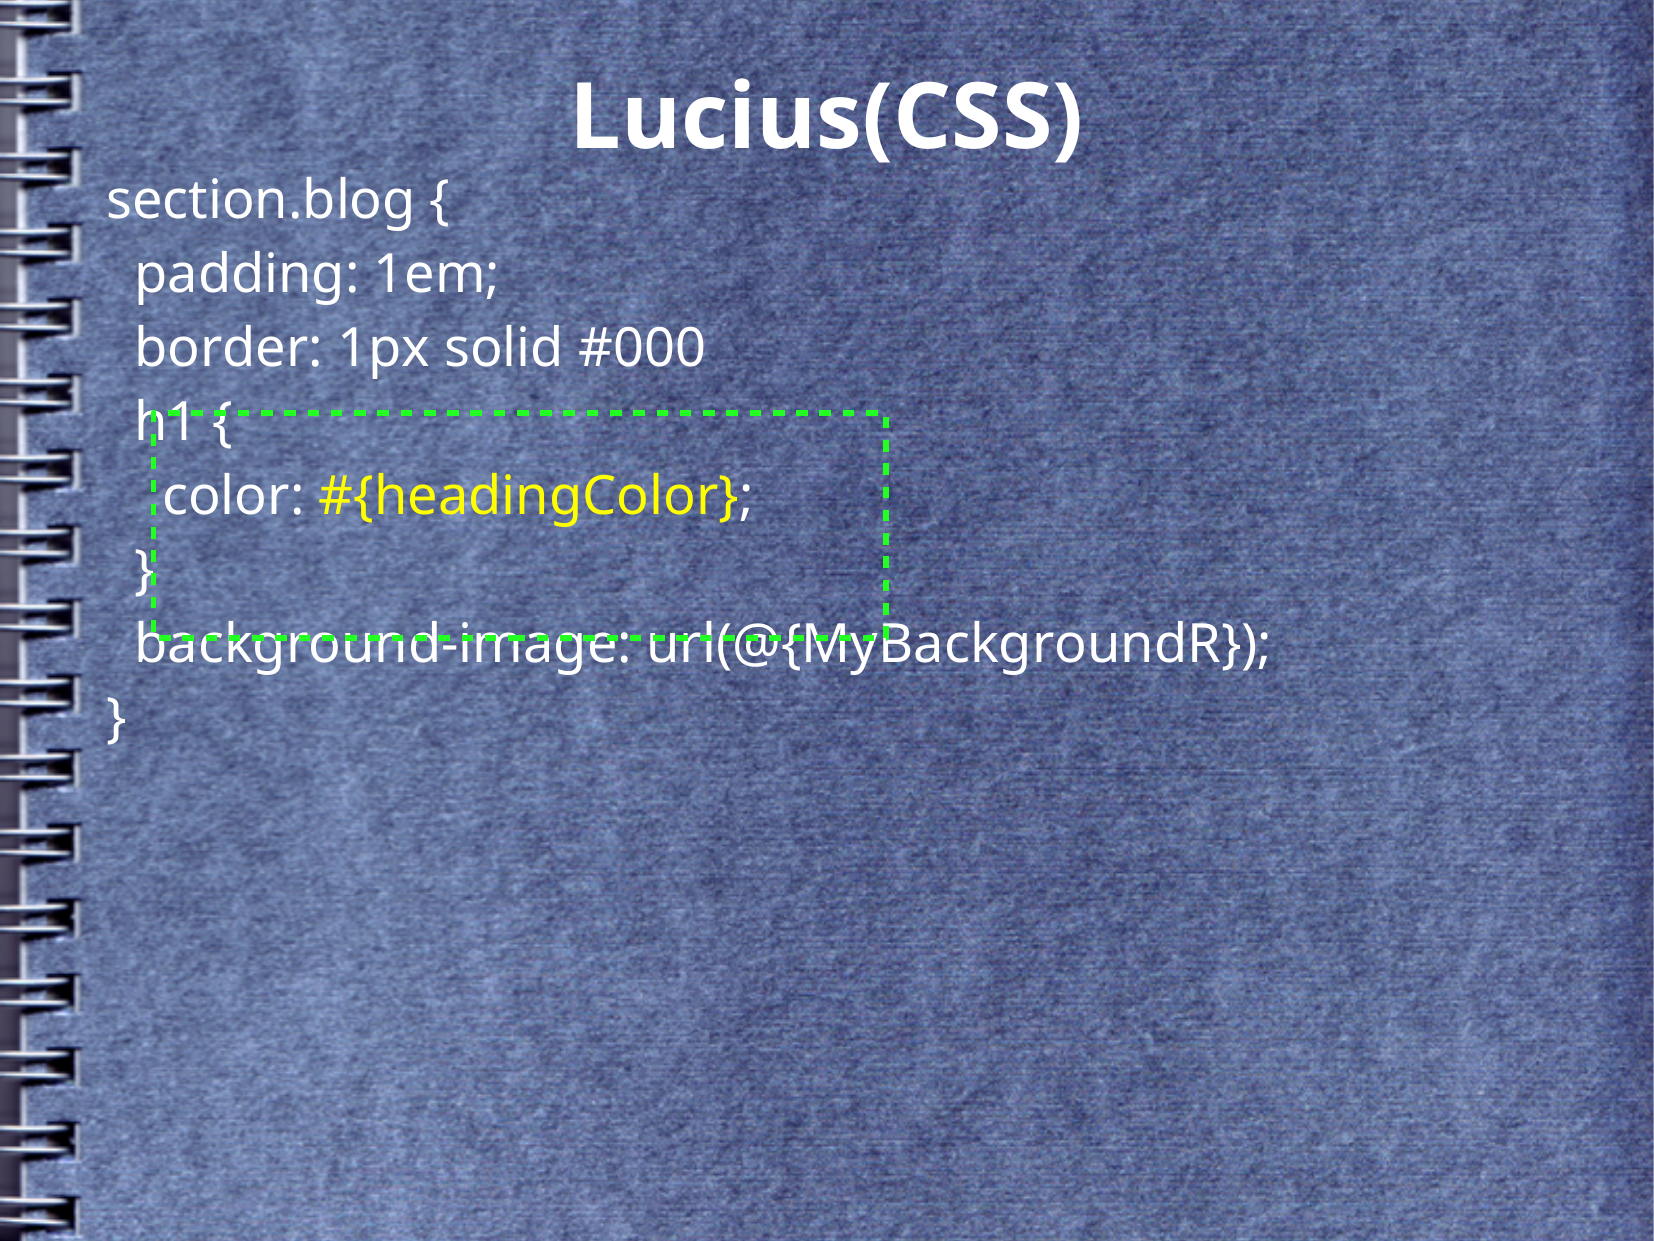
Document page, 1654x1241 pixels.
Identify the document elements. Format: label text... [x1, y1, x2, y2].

text_box [153, 413, 886, 638]
list section.blog { padding: 1em; border: 1px solid #000 h1 { color: #{headingColor}; } background-image: url(@{MyBackgroundR}); } [35, 160, 1654, 1235]
title Lucius(CSS) [82, 45, 1571, 160]
picture [0, 0, 1654, 1241]
